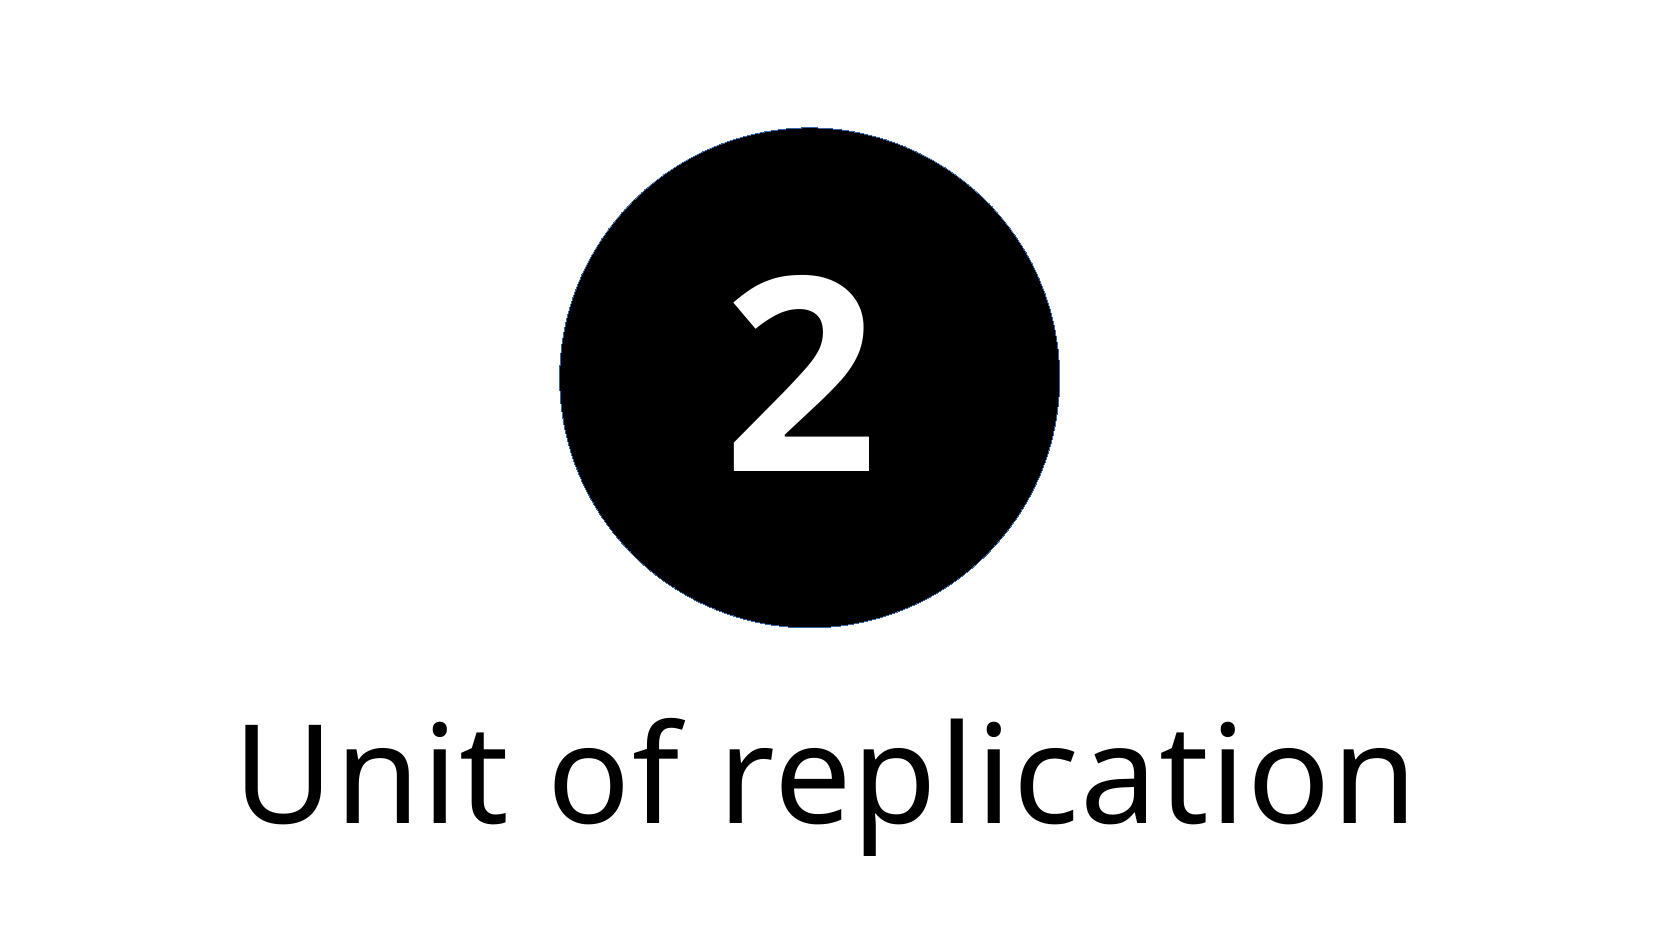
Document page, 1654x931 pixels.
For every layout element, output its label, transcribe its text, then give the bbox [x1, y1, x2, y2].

title Unit of replication [127, 686, 1527, 854]
text_box [993, 207, 1060, 548]
text_box [735, 127, 884, 139]
text_box [559, 227, 610, 529]
text_box [682, 593, 938, 628]
title 2 [610, 139, 993, 593]
